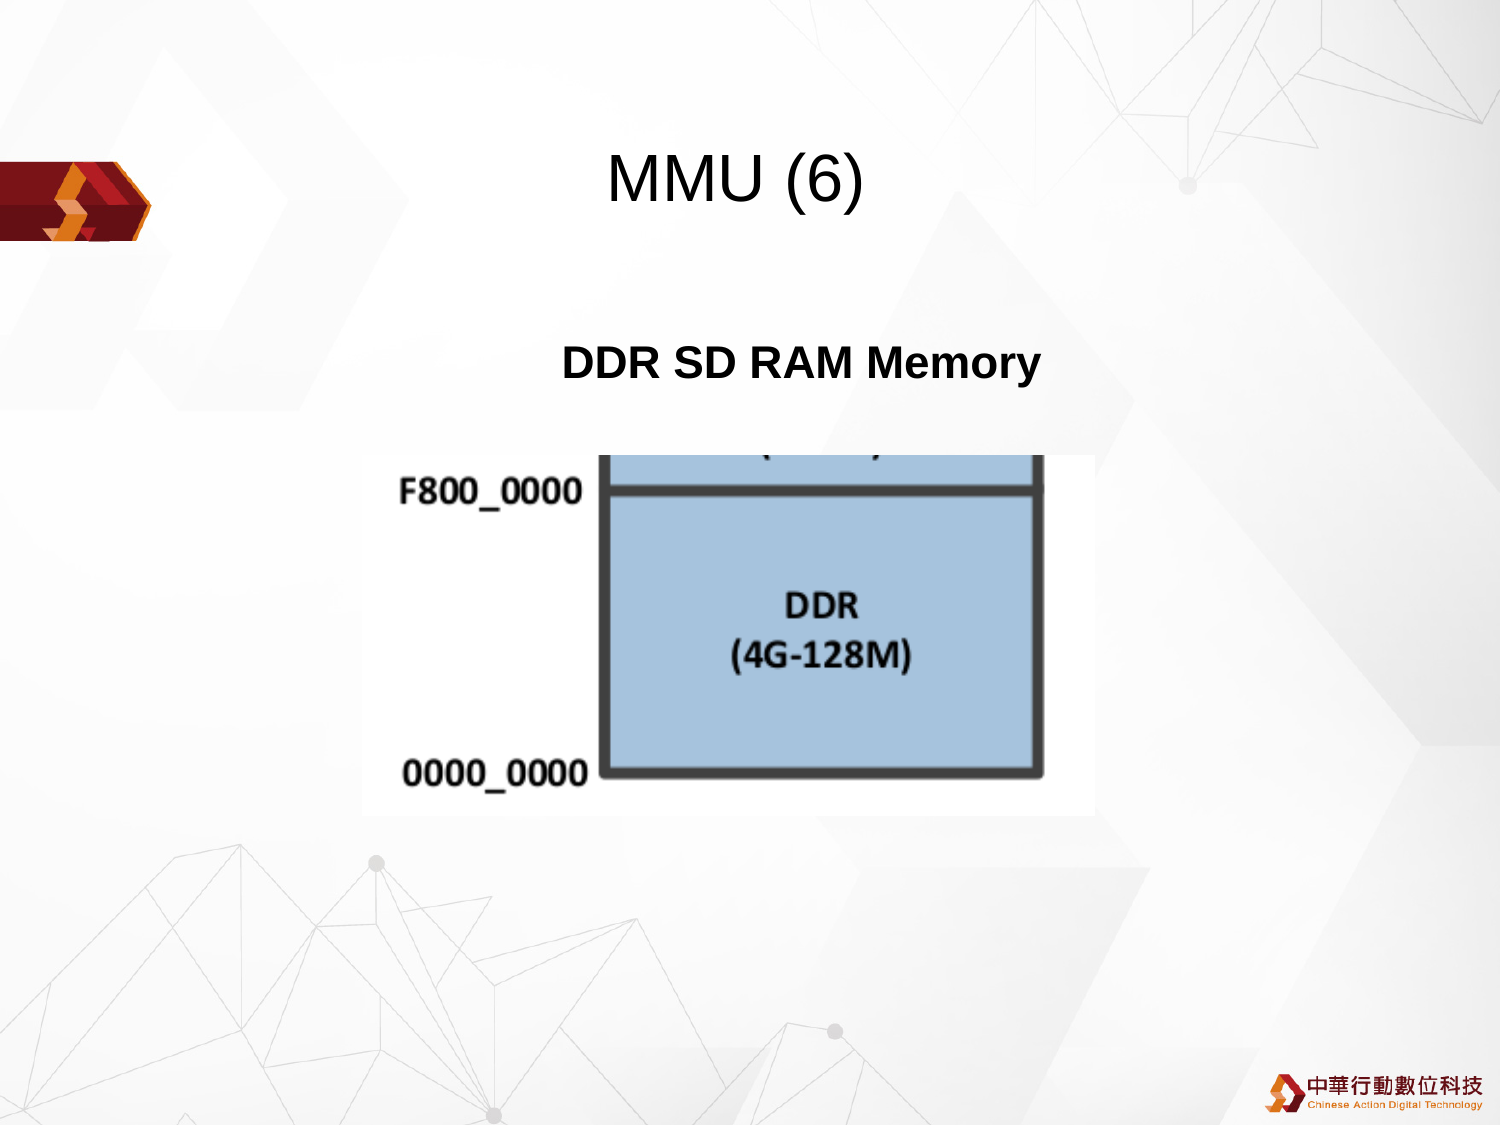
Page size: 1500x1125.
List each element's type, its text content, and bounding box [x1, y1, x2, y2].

text_box DDR SD RAM Memory [546, 325, 1090, 407]
picture [0, 0, 1500, 1125]
title MMU (6) [107, 101, 1367, 255]
